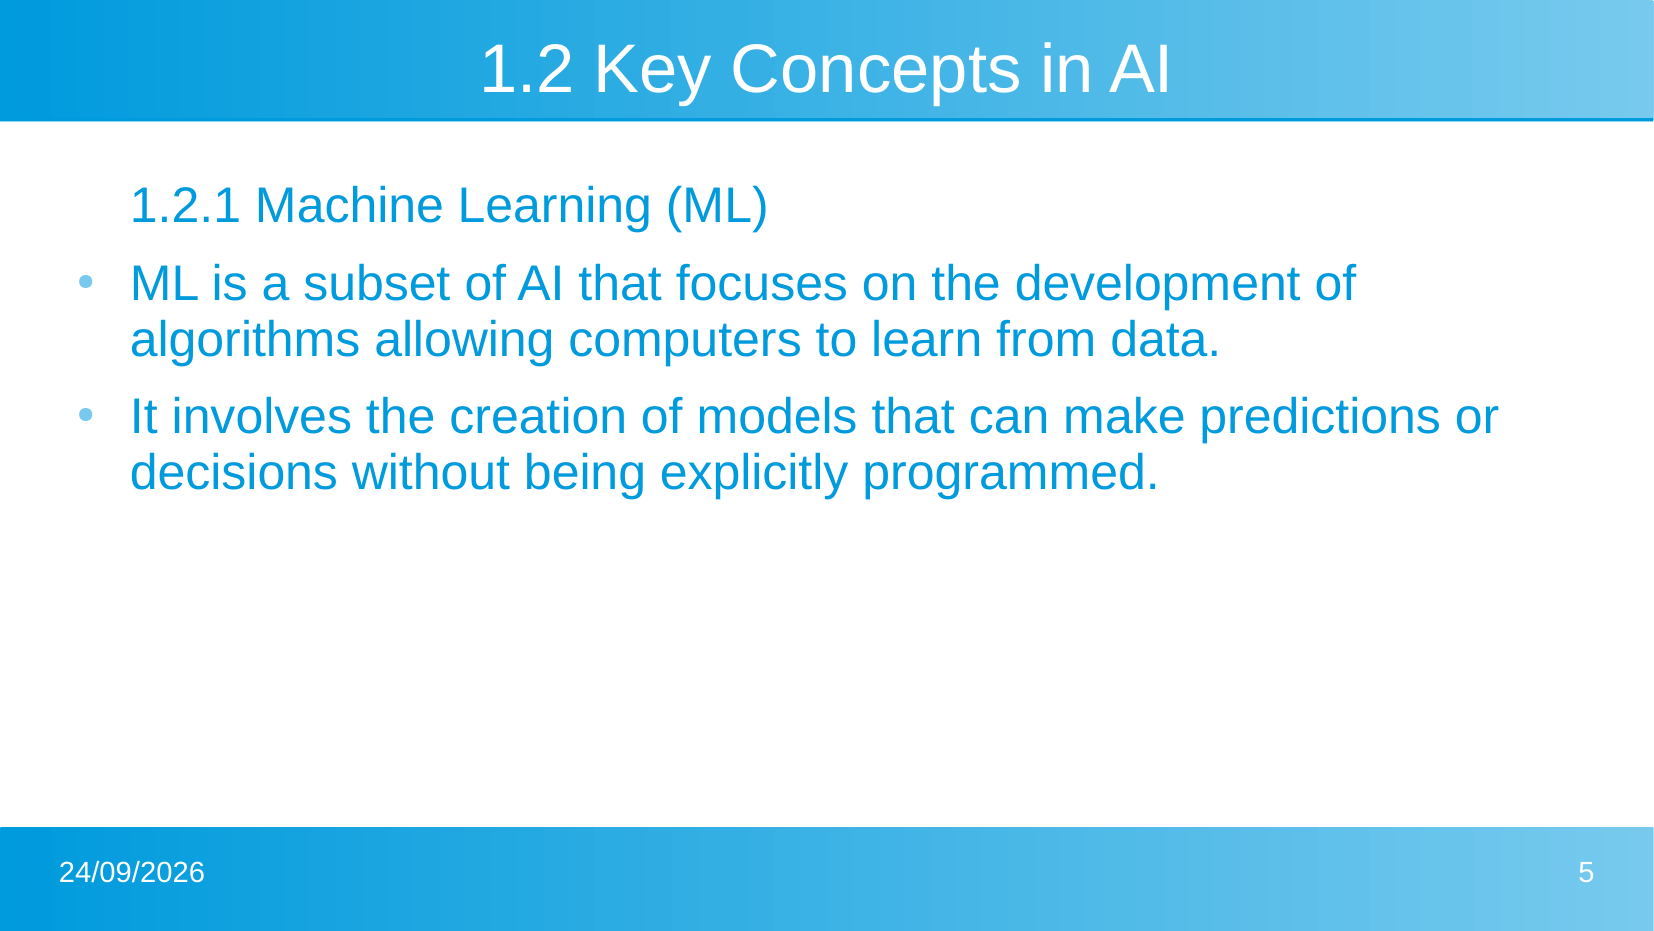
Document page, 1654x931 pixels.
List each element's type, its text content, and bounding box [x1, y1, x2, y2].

title 1.2 Key Concepts in AI [59, 29, 1595, 108]
list 1.2.1 Machine Learning (ML) ML is a subset of AI that focuses on the development of algorithms allowing computers to learn from data. It involves the creation of models that can make predictions or decisions without being explicitly programmed. [59, 177, 1595, 768]
